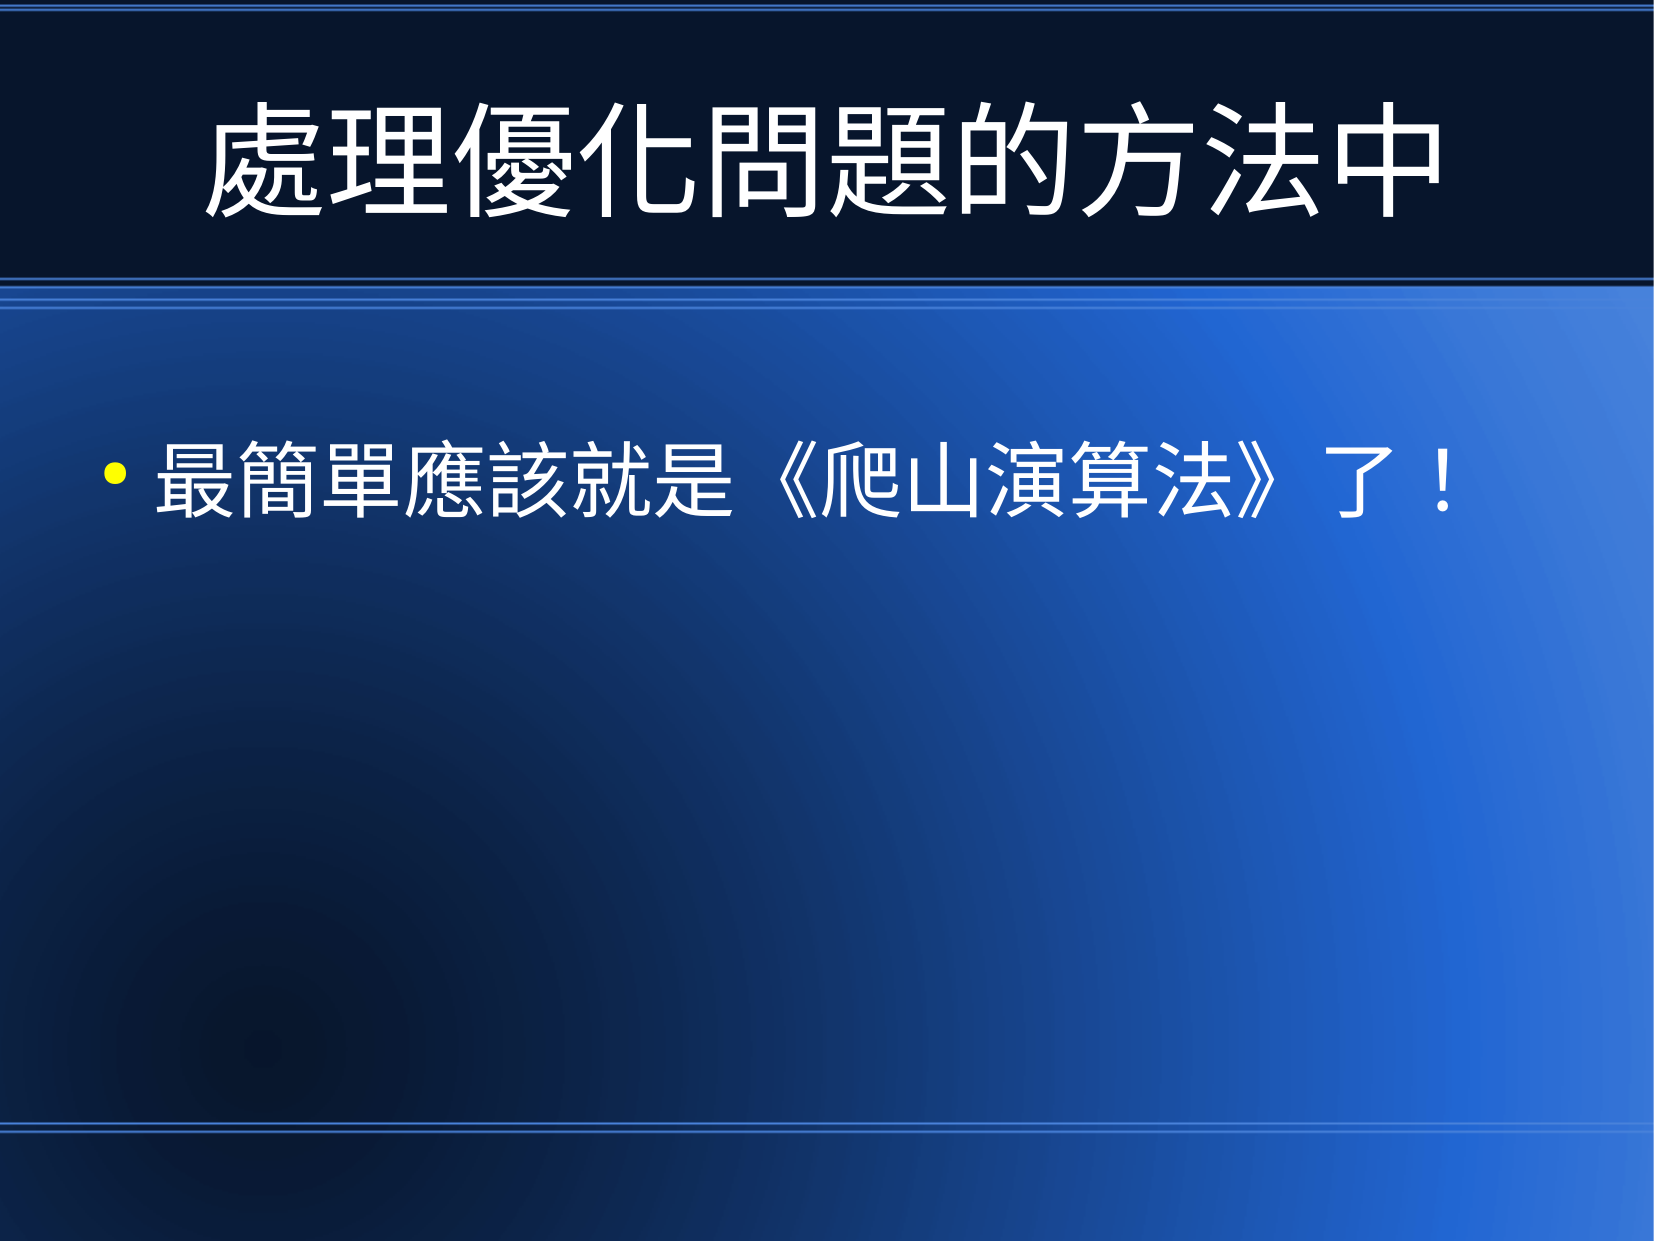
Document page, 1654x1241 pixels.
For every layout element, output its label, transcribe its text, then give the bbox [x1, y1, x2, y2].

title 處理優化問題的方法中 [82, 49, 1571, 257]
picture [0, 0, 1654, 1241]
list 最簡單應該就是《爬山演算法》了！ [82, 355, 1571, 1241]
